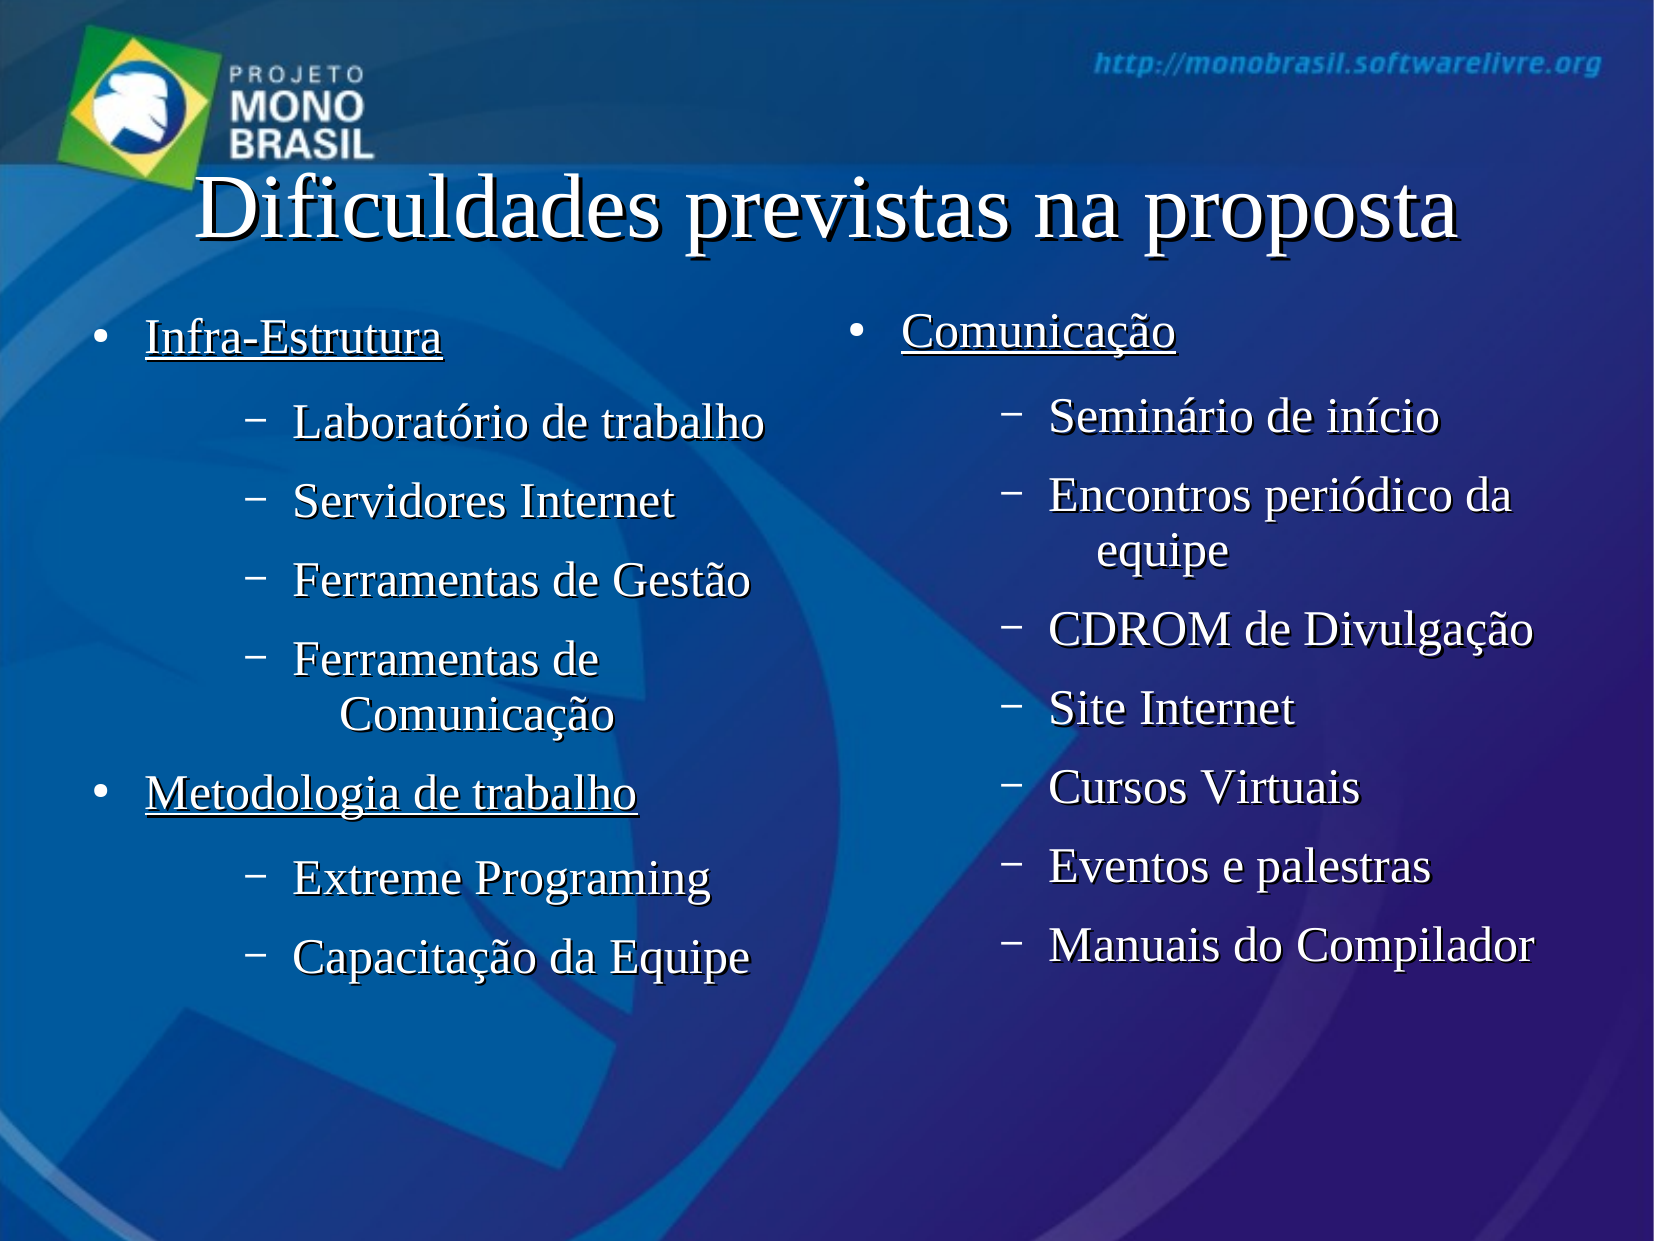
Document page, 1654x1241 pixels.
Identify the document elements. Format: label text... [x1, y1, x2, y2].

list Infra-Estrutura Laboratório de trabalho Servidores Internet Ferramentas de Gestão Ferramentas de Comunicação Metodologia de trabalho Extreme Programing Capacitação da Equipe [56, 309, 861, 1091]
list Comunicação Seminário de início Encontros periódico da equipe CDROM de Divulgação Site Internet Cursos Virtuais Eventos e palestras Manuais do Compilador [812, 303, 1617, 1085]
picture [0, 0, 1654, 1241]
title Dificuldades previstas na proposta [121, 102, 1534, 309]
